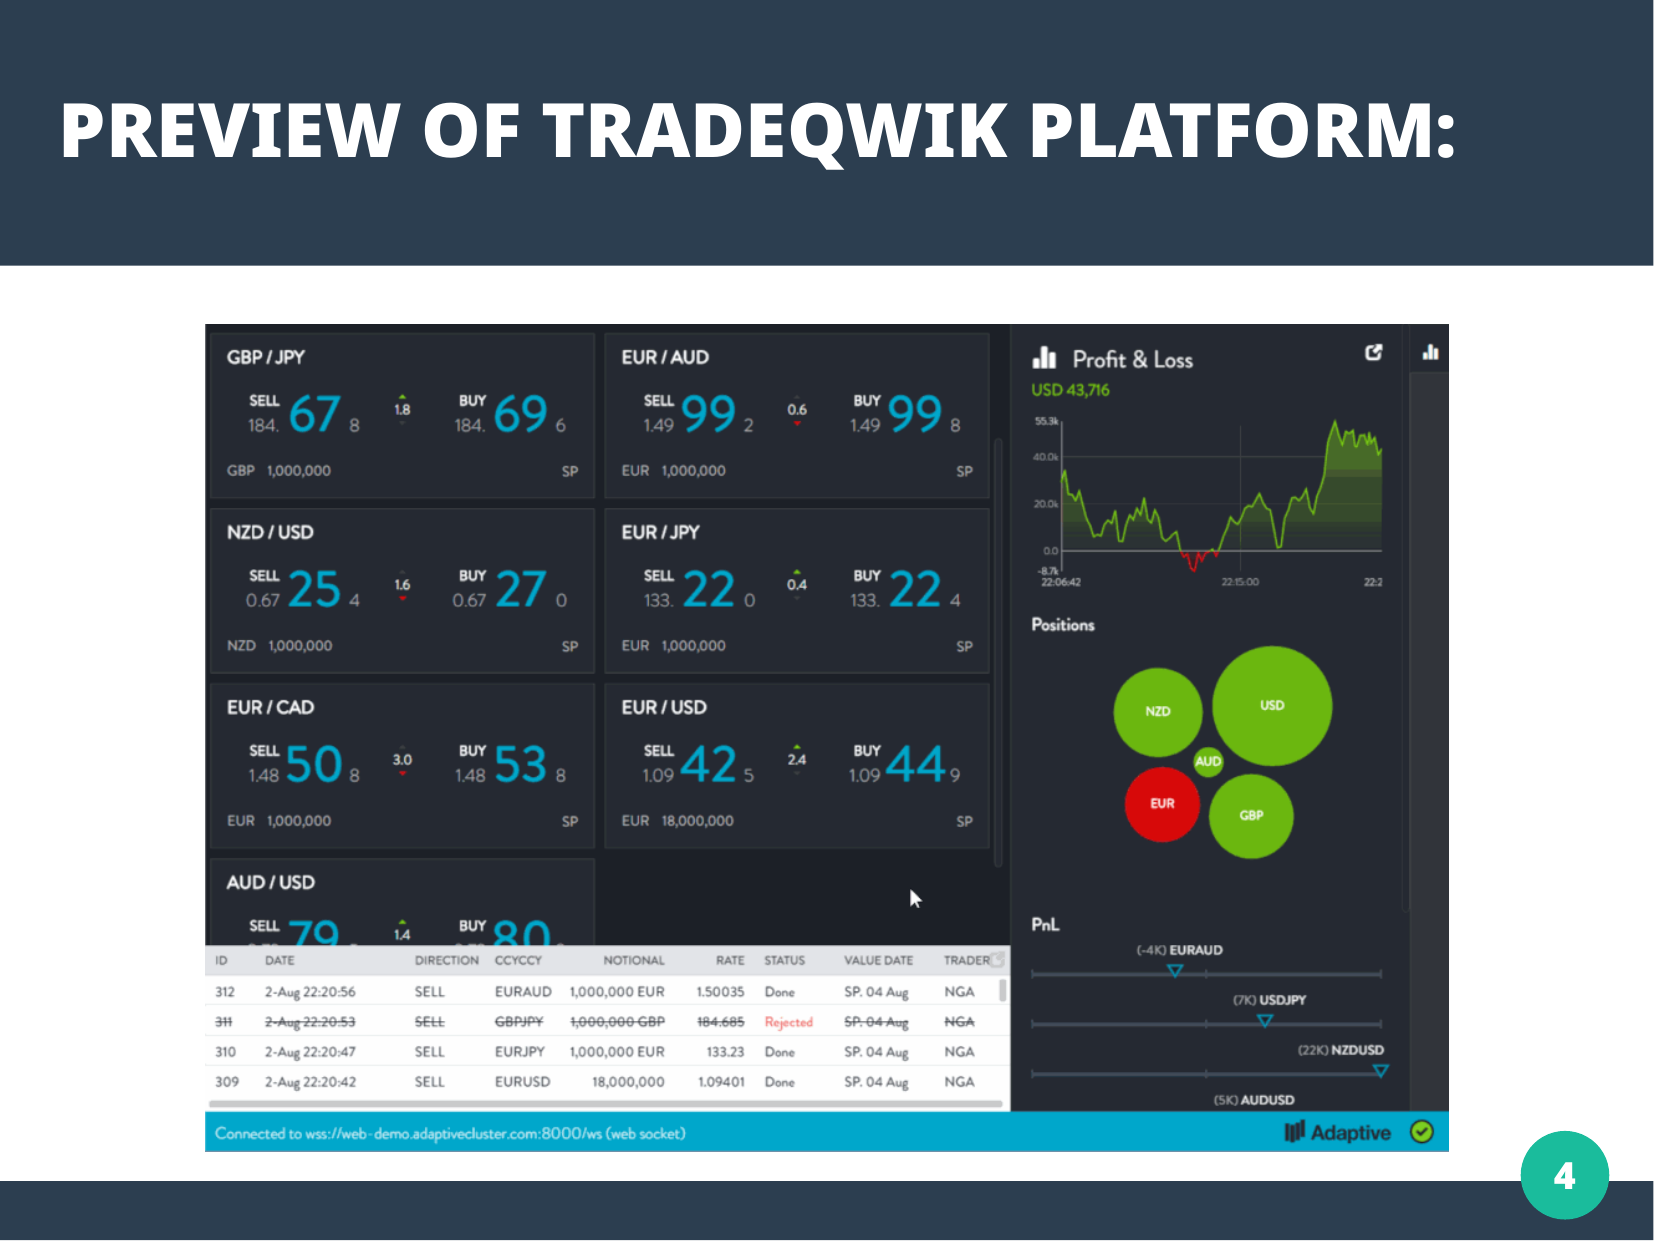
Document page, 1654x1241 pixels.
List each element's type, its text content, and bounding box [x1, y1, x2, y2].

picture [205, 324, 1449, 1152]
title PREVIEW OF TRADEQWIK PLATFORM: [59, 49, 1595, 207]
